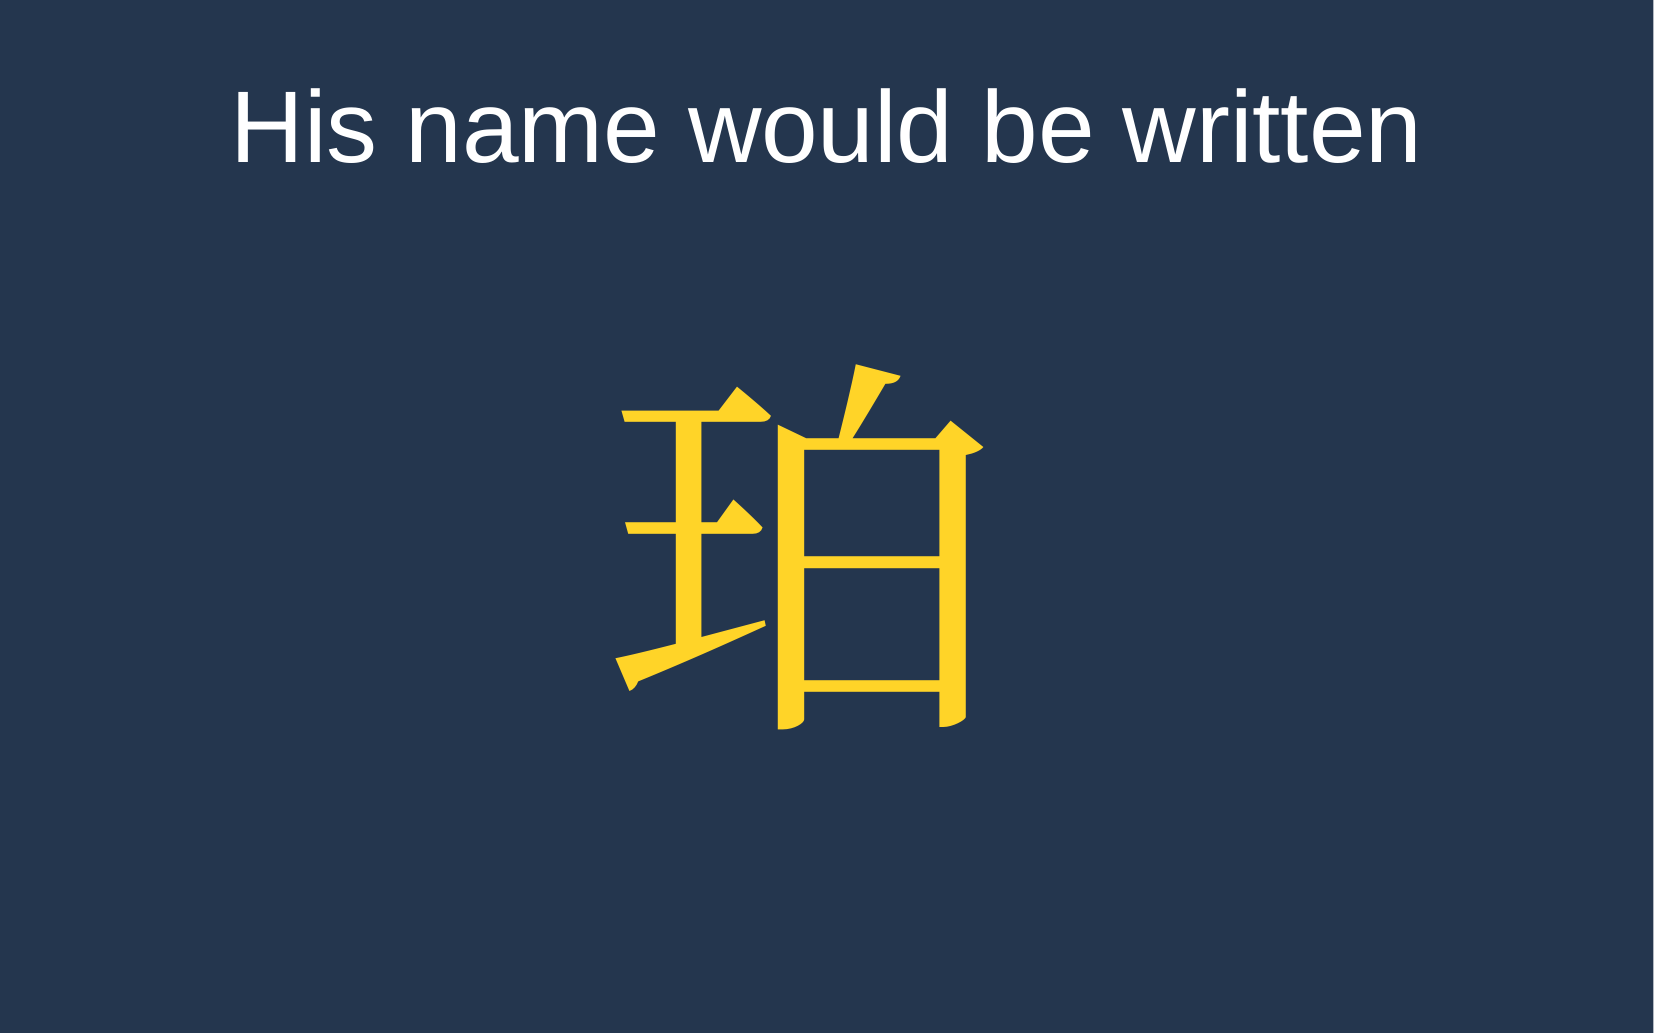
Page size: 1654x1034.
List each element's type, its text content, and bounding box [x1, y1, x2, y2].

subtitle 珀 [59, 206, 1548, 846]
title His name would be written [82, 41, 1571, 214]
